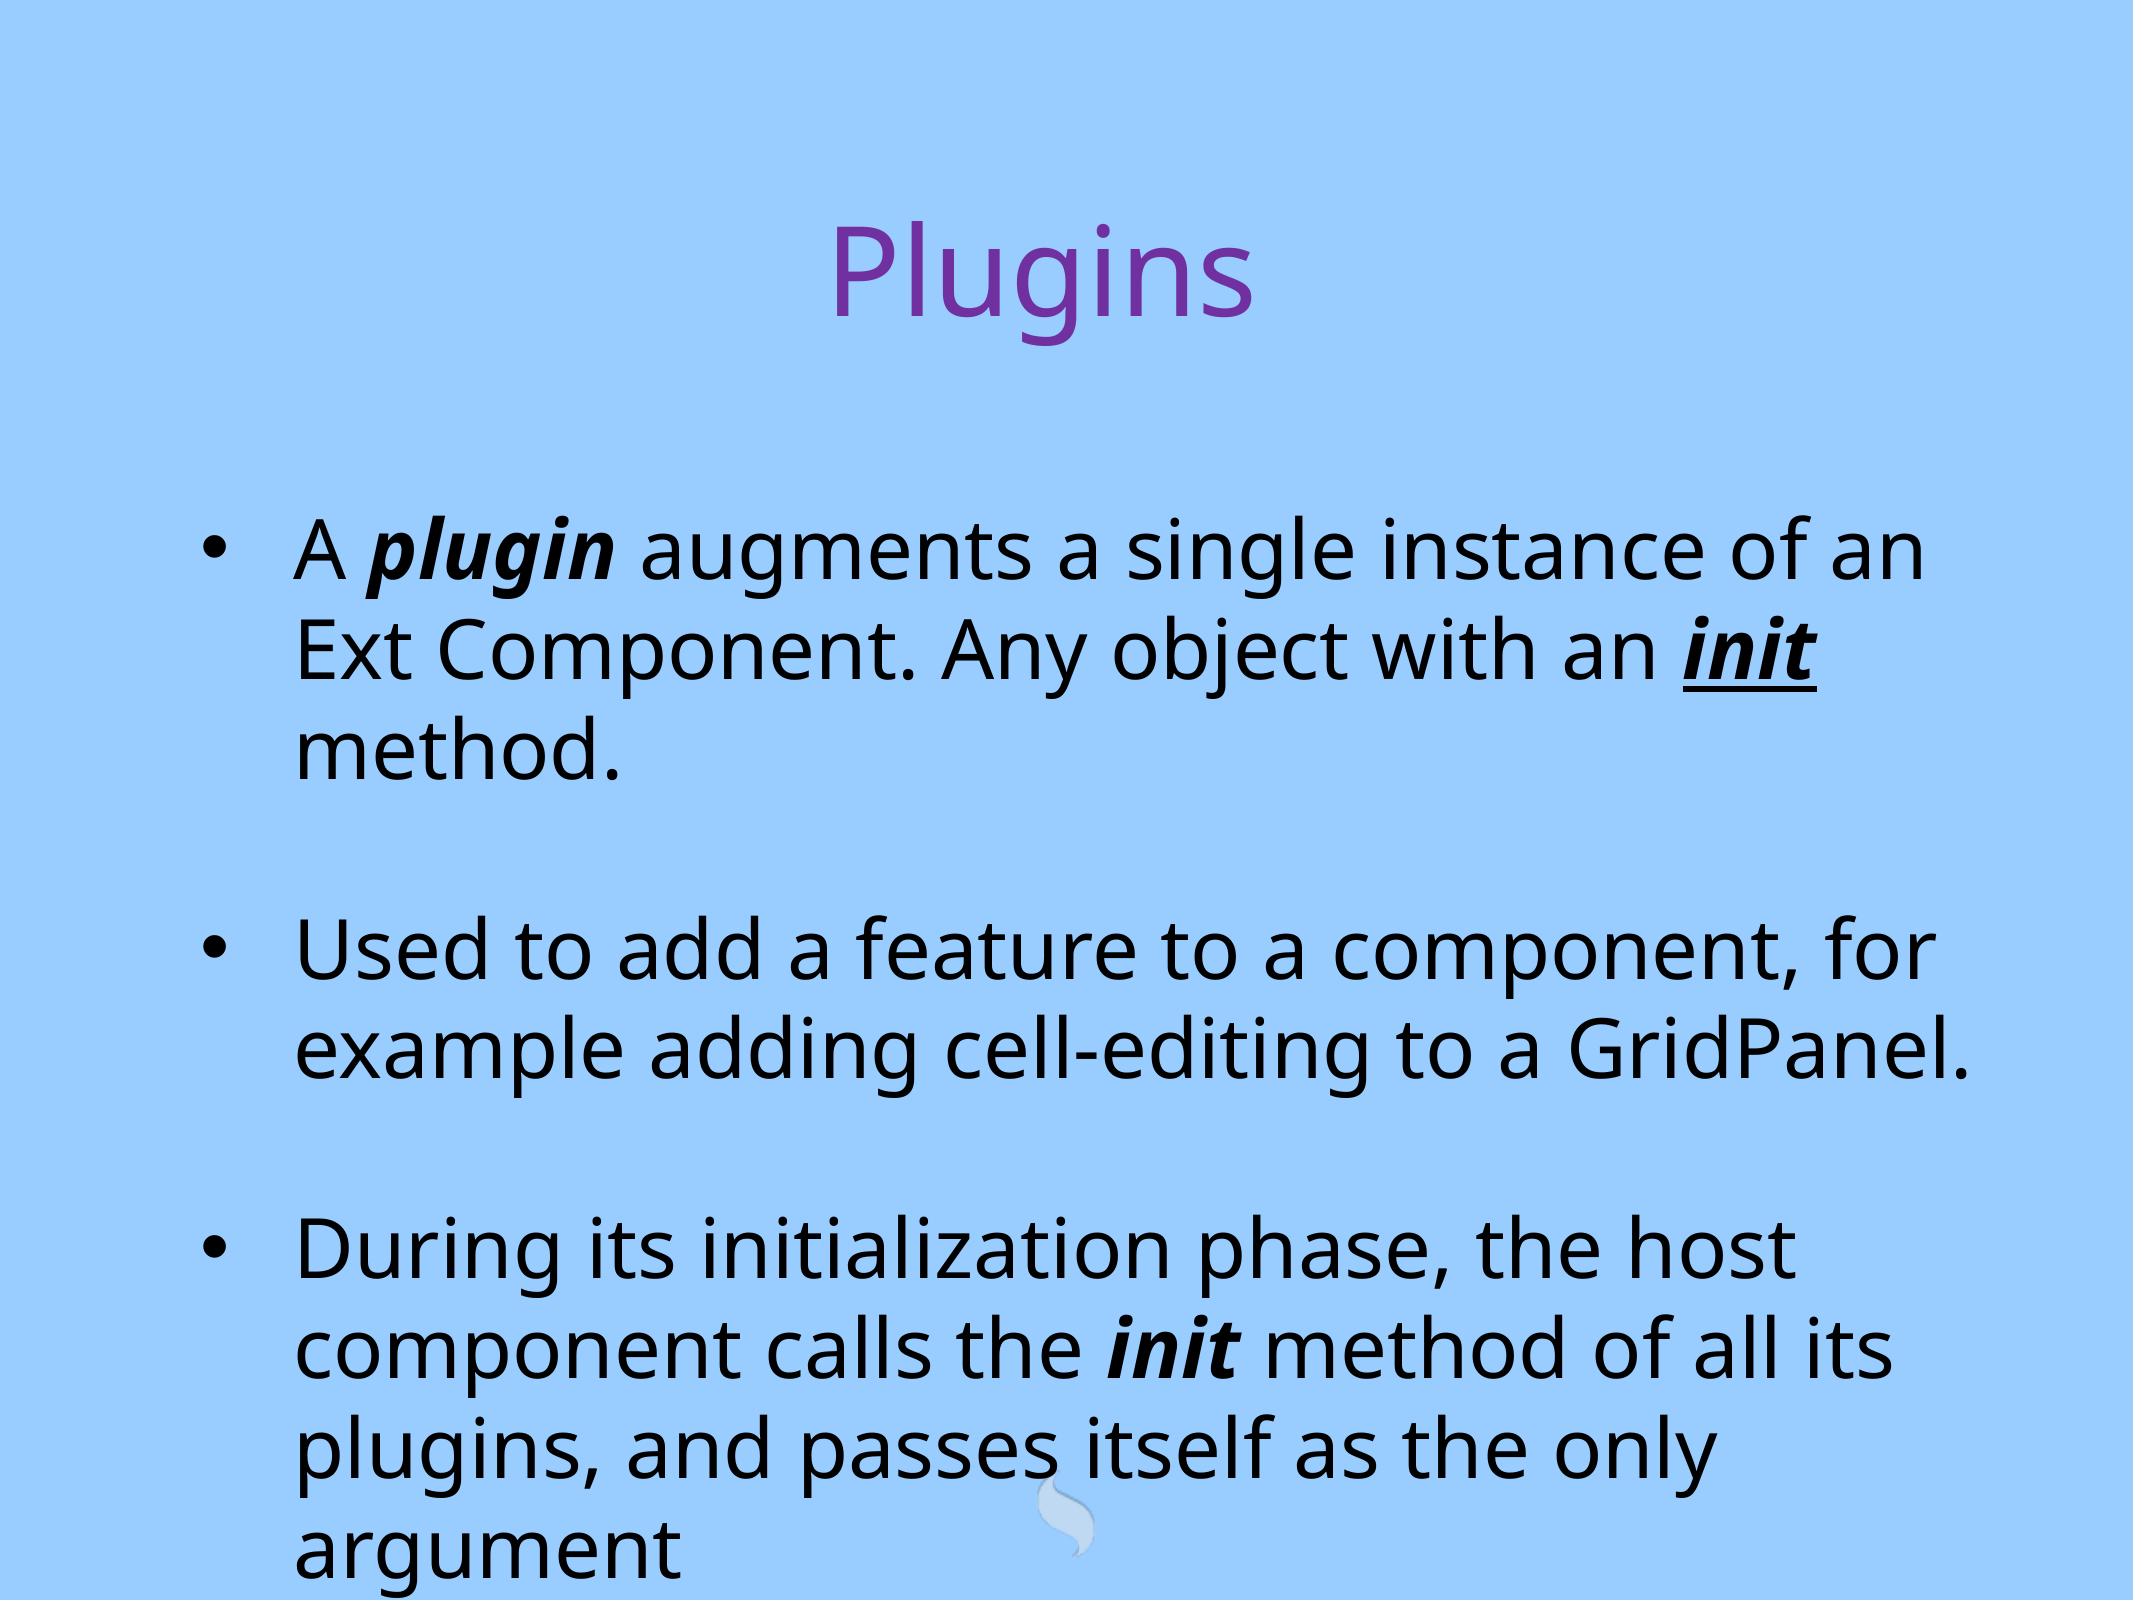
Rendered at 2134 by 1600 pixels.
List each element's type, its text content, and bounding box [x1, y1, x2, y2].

text_box A plugin augments a single instance of an Ext Component. Any object with an init method. Used to add a feature to a component, for example adding cell-editing to a GridPanel. During its initialization phase, the host component calls the init method of all its plugins, and passes itself as the only argument [191, 487, 2055, 1432]
picture [1035, 1470, 1098, 1561]
text_box Plugins [116, 112, 1967, 350]
